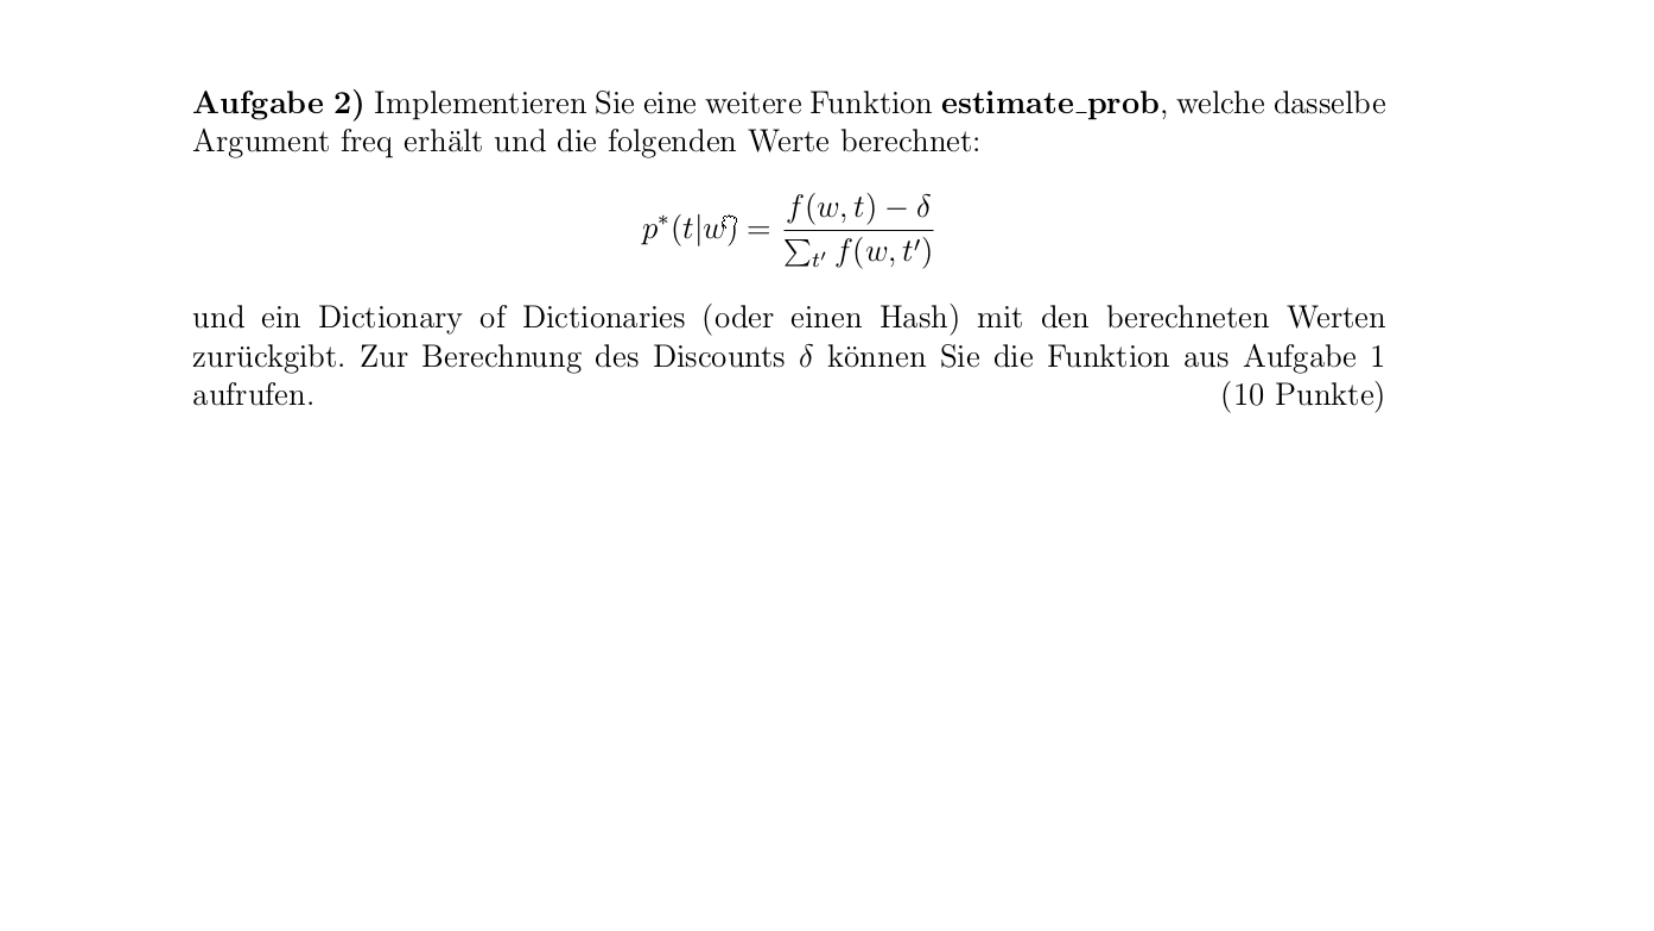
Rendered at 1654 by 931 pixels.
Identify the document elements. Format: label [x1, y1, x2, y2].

picture [165, 74, 1428, 443]
